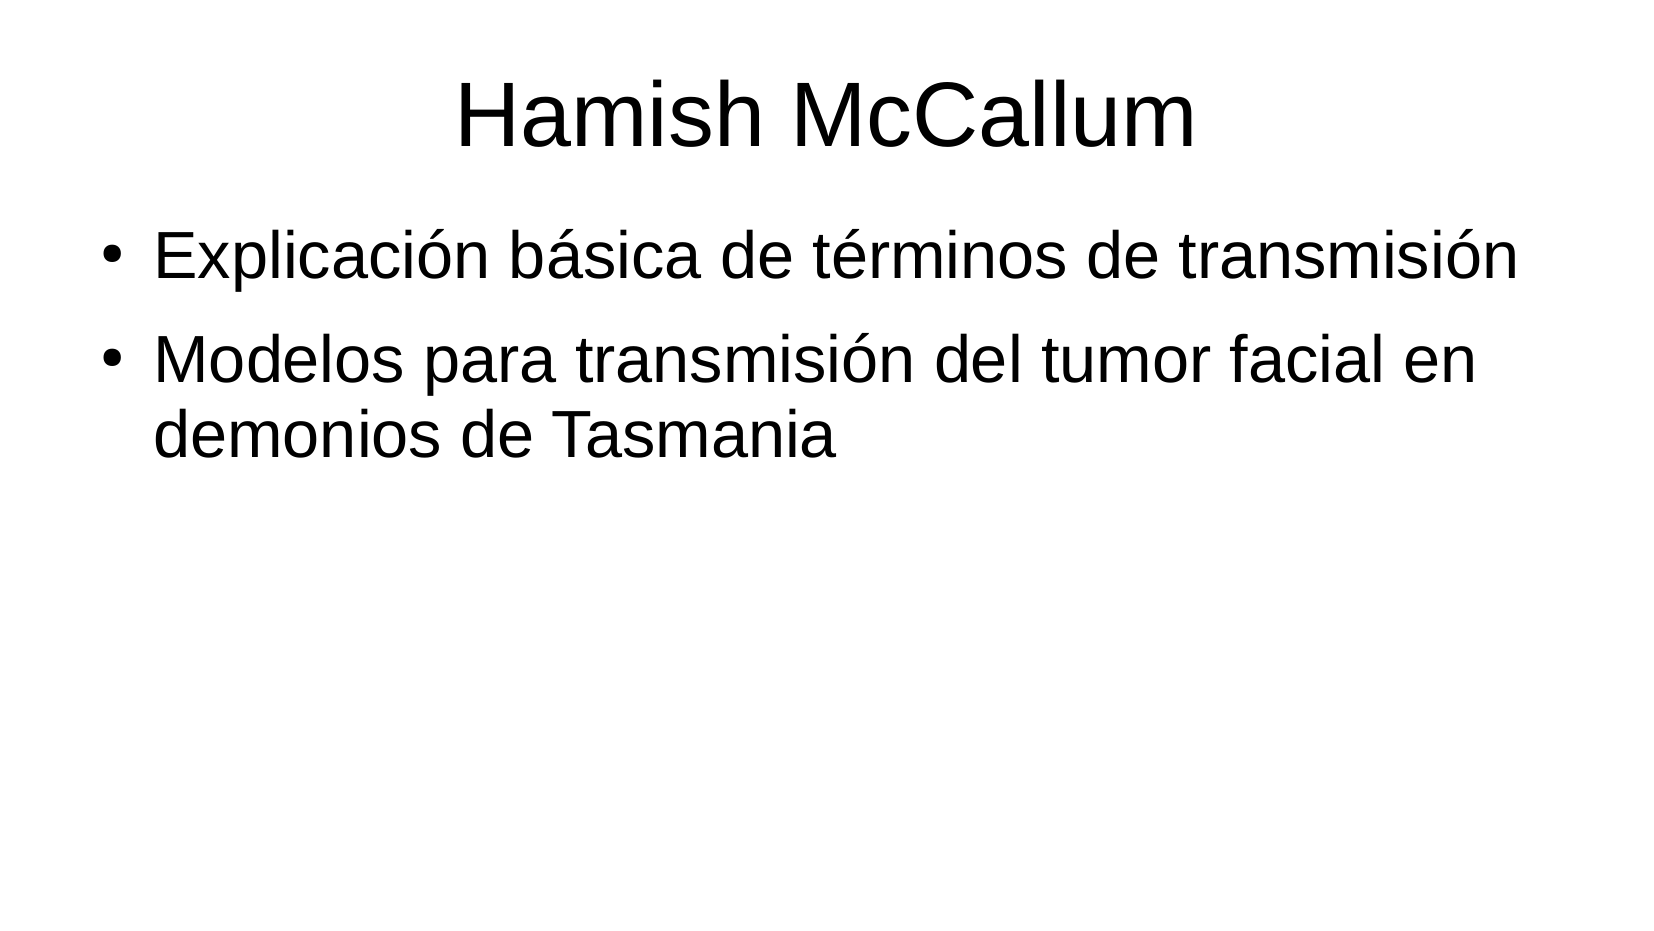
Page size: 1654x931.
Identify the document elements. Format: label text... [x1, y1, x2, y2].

list Explicación básica de términos de transmisión Modelos para transmisión del tumor facial en demonios de Tasmania [82, 217, 1571, 758]
title Hamish McCallum [82, 37, 1571, 193]
